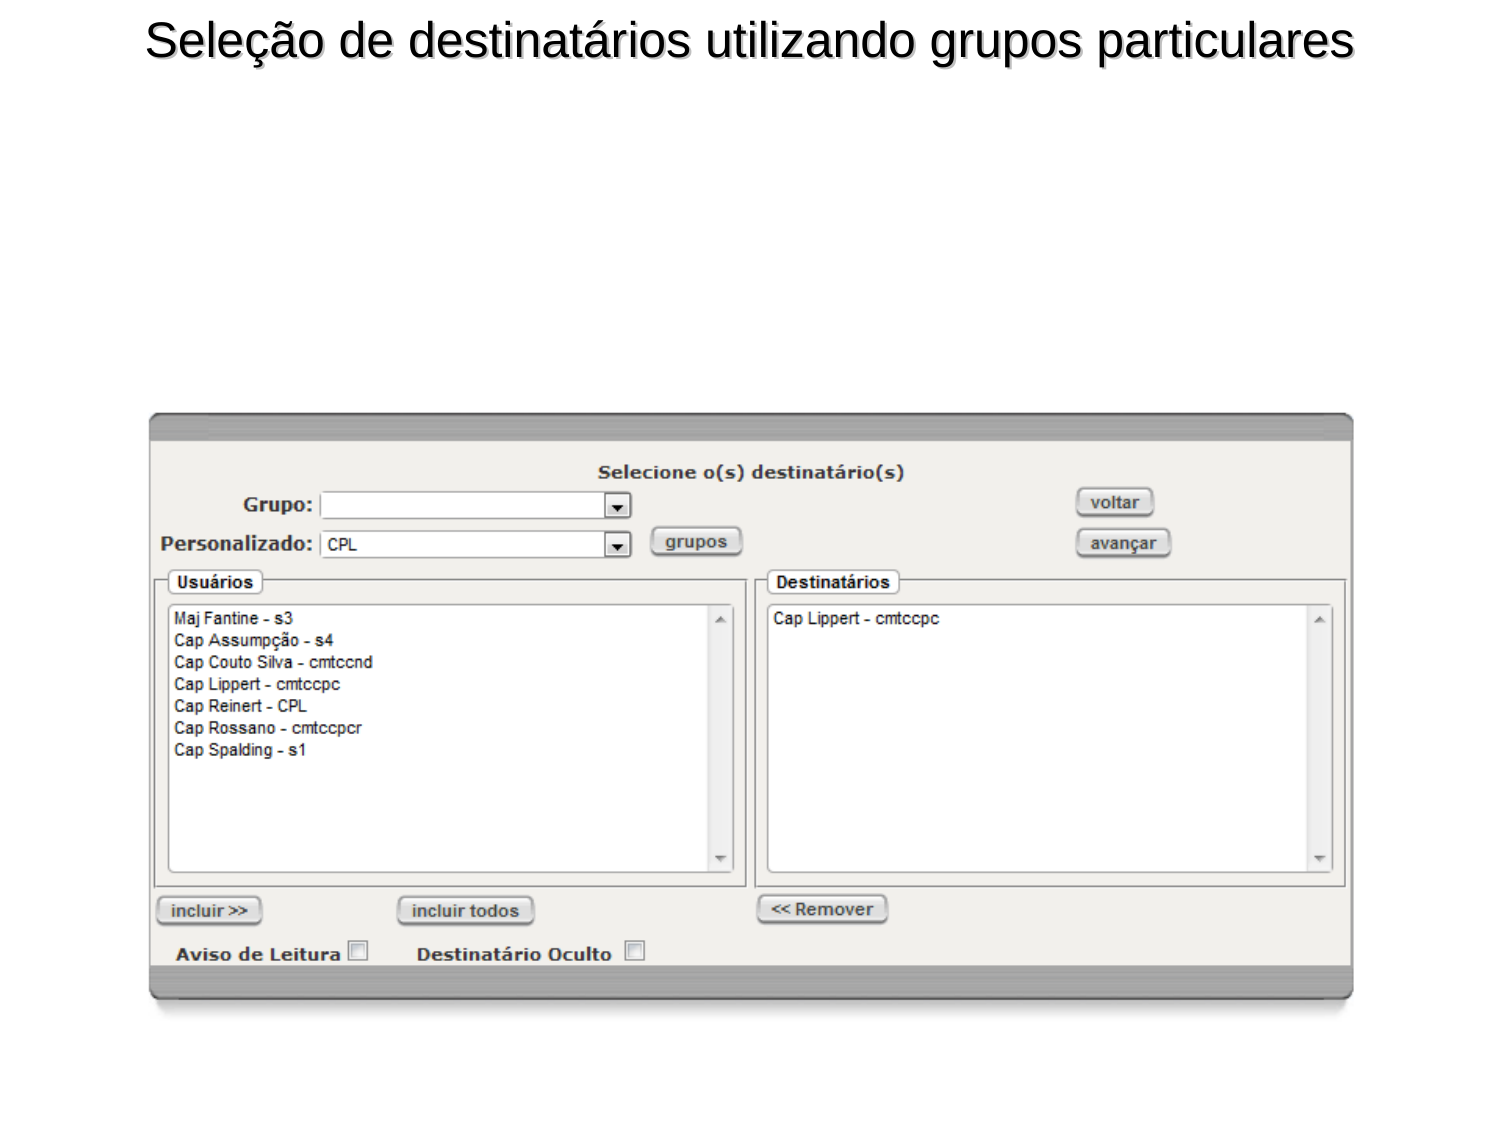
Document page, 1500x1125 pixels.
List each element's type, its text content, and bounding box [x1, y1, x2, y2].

text_box Seleção de destinatários utilizando grupos particulares [0, 0, 1500, 76]
picture [143, 410, 1357, 1022]
